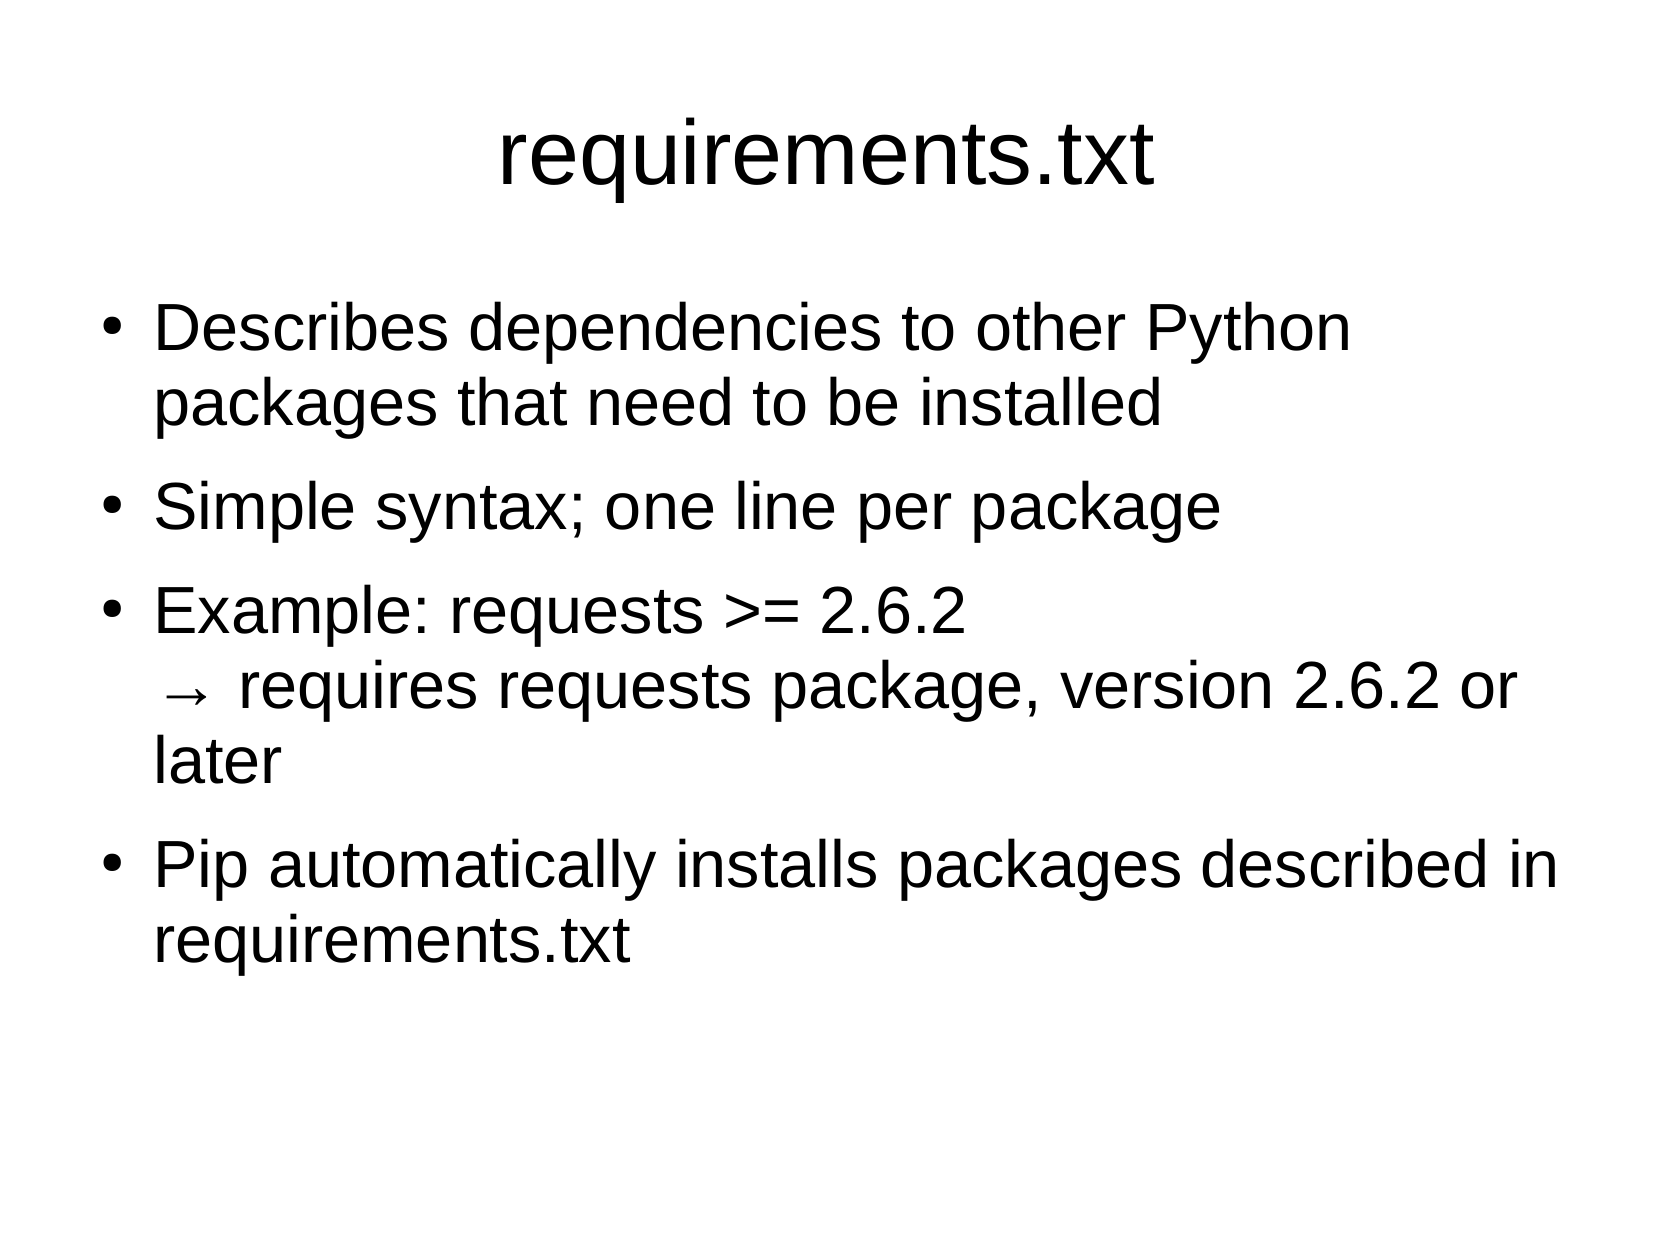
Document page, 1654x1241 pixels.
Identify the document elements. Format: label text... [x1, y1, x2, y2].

list Describes dependencies to other Python packages that need to be installed Simple syntax; one line per package Example: requests >= 2.6.2 → requires requests package, version 2.6.2 or later Pip automatically installs packages described in requirements.txt [82, 290, 1571, 1010]
title requirements.txt [82, 49, 1571, 257]
